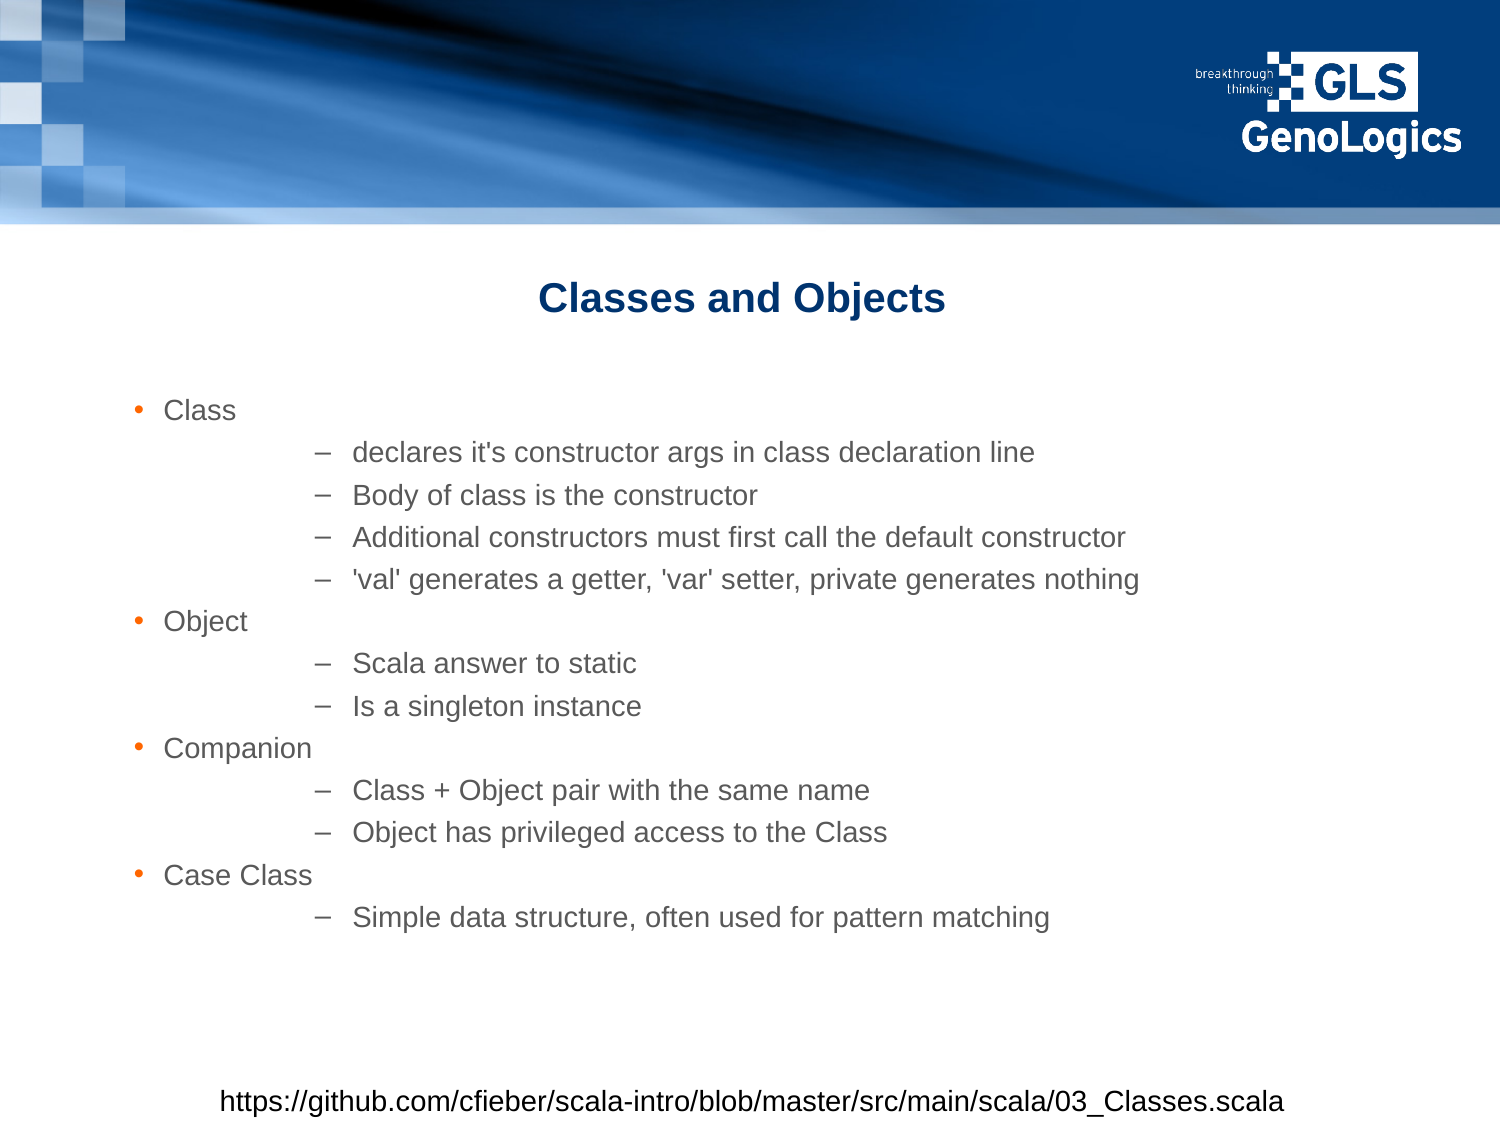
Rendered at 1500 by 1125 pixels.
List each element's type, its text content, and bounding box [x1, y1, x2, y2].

title Classes and Objects [67, 229, 1418, 363]
picture [0, 0, 1500, 1125]
text_box https://github.com/cfieber/scala-intro/blob/master/src/main/scala/03_Classes.scala [204, 1075, 1296, 1125]
list Class declares it's constructor args in class declaration line Body of class is the constructor Additional constructors must first call the default constructor 'val' generates a getter, 'var' setter, private generates nothing Object Scala answer to static Is a singleton instance Companion Class + Object pair with the same name Object has privileged access to the Class Case Class Simple data structure, often used for pattern matching [75, 383, 1426, 961]
